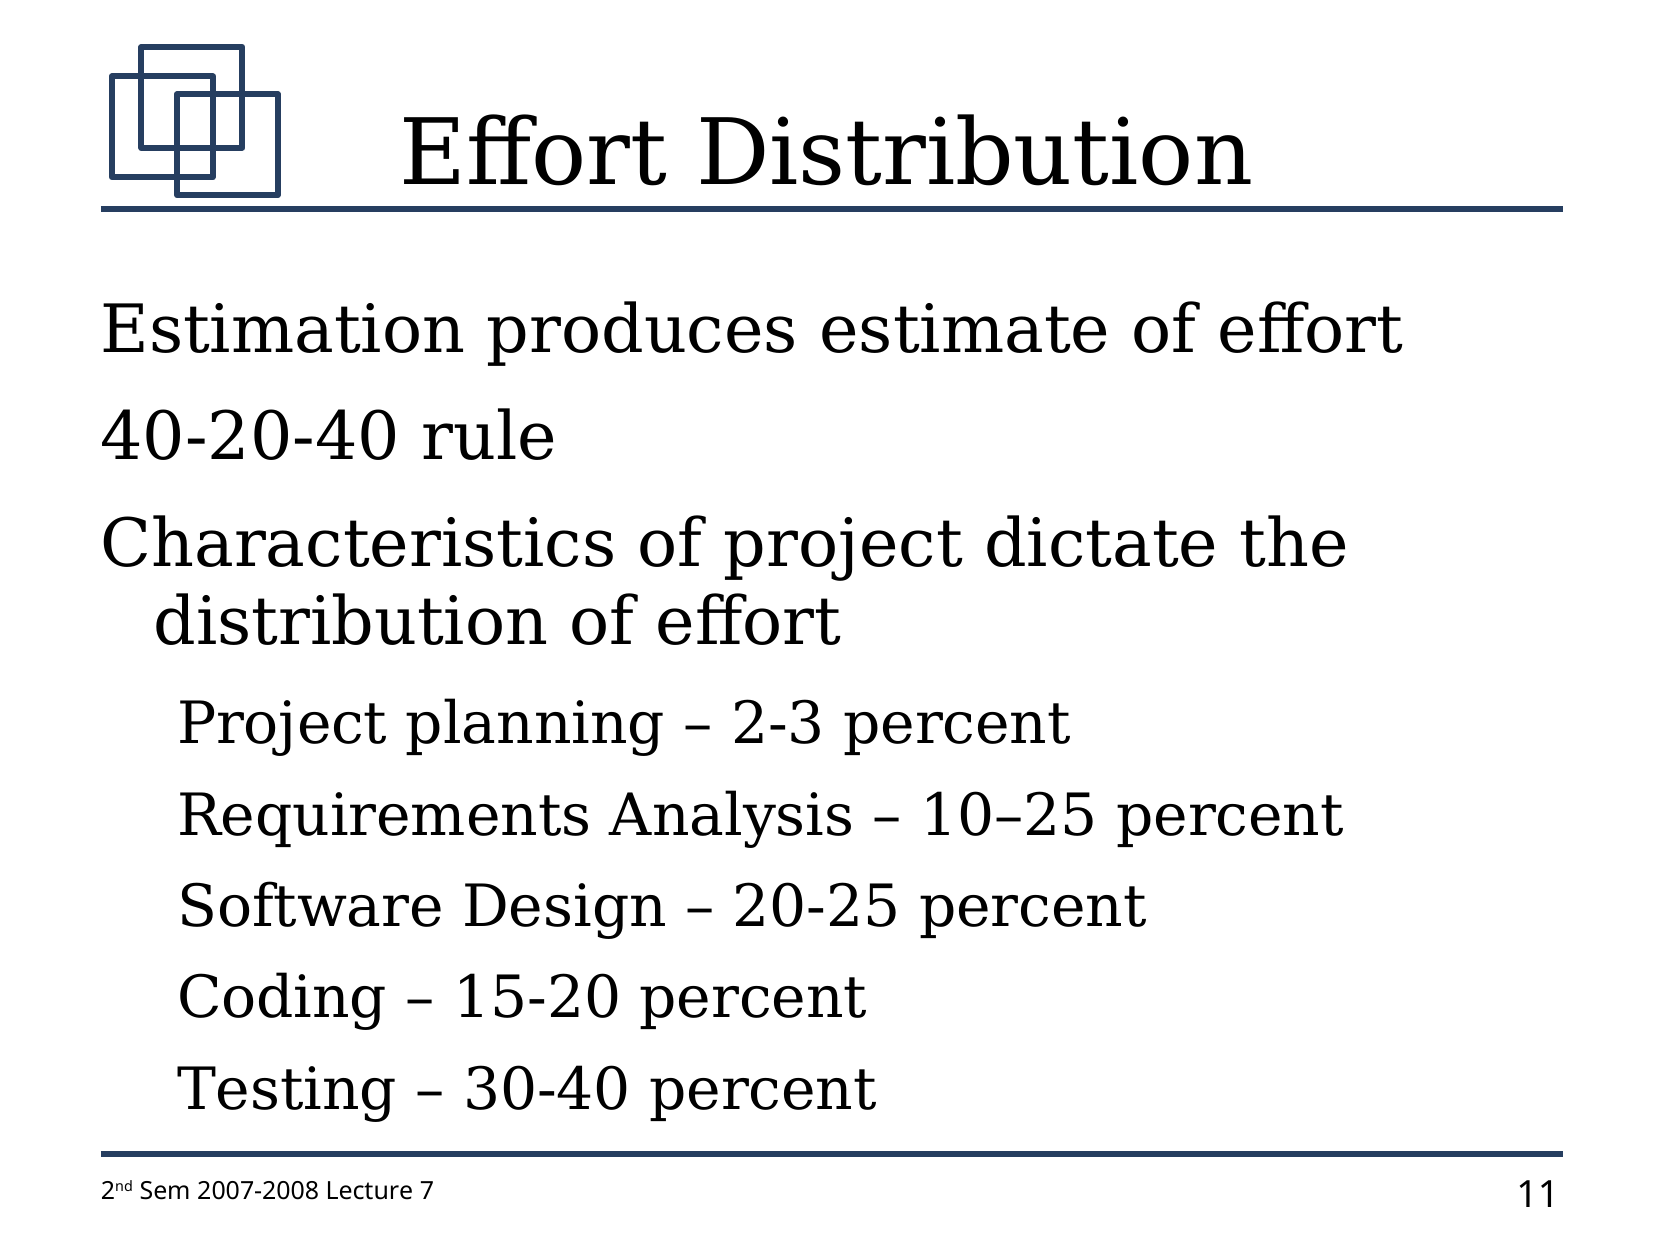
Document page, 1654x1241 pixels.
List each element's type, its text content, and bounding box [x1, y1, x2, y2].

list Estimation produces estimate of effort 40-20-40 rule Characteristics of project dictate the distribution of effort Project planning – 2-3 percent Requirements Analysis – 10–25 percent Software Design – 20-25 percent Coding – 15-20 percent Testing – 30-40 percent [82, 290, 1571, 1124]
title Effort Distribution [82, 49, 1571, 257]
